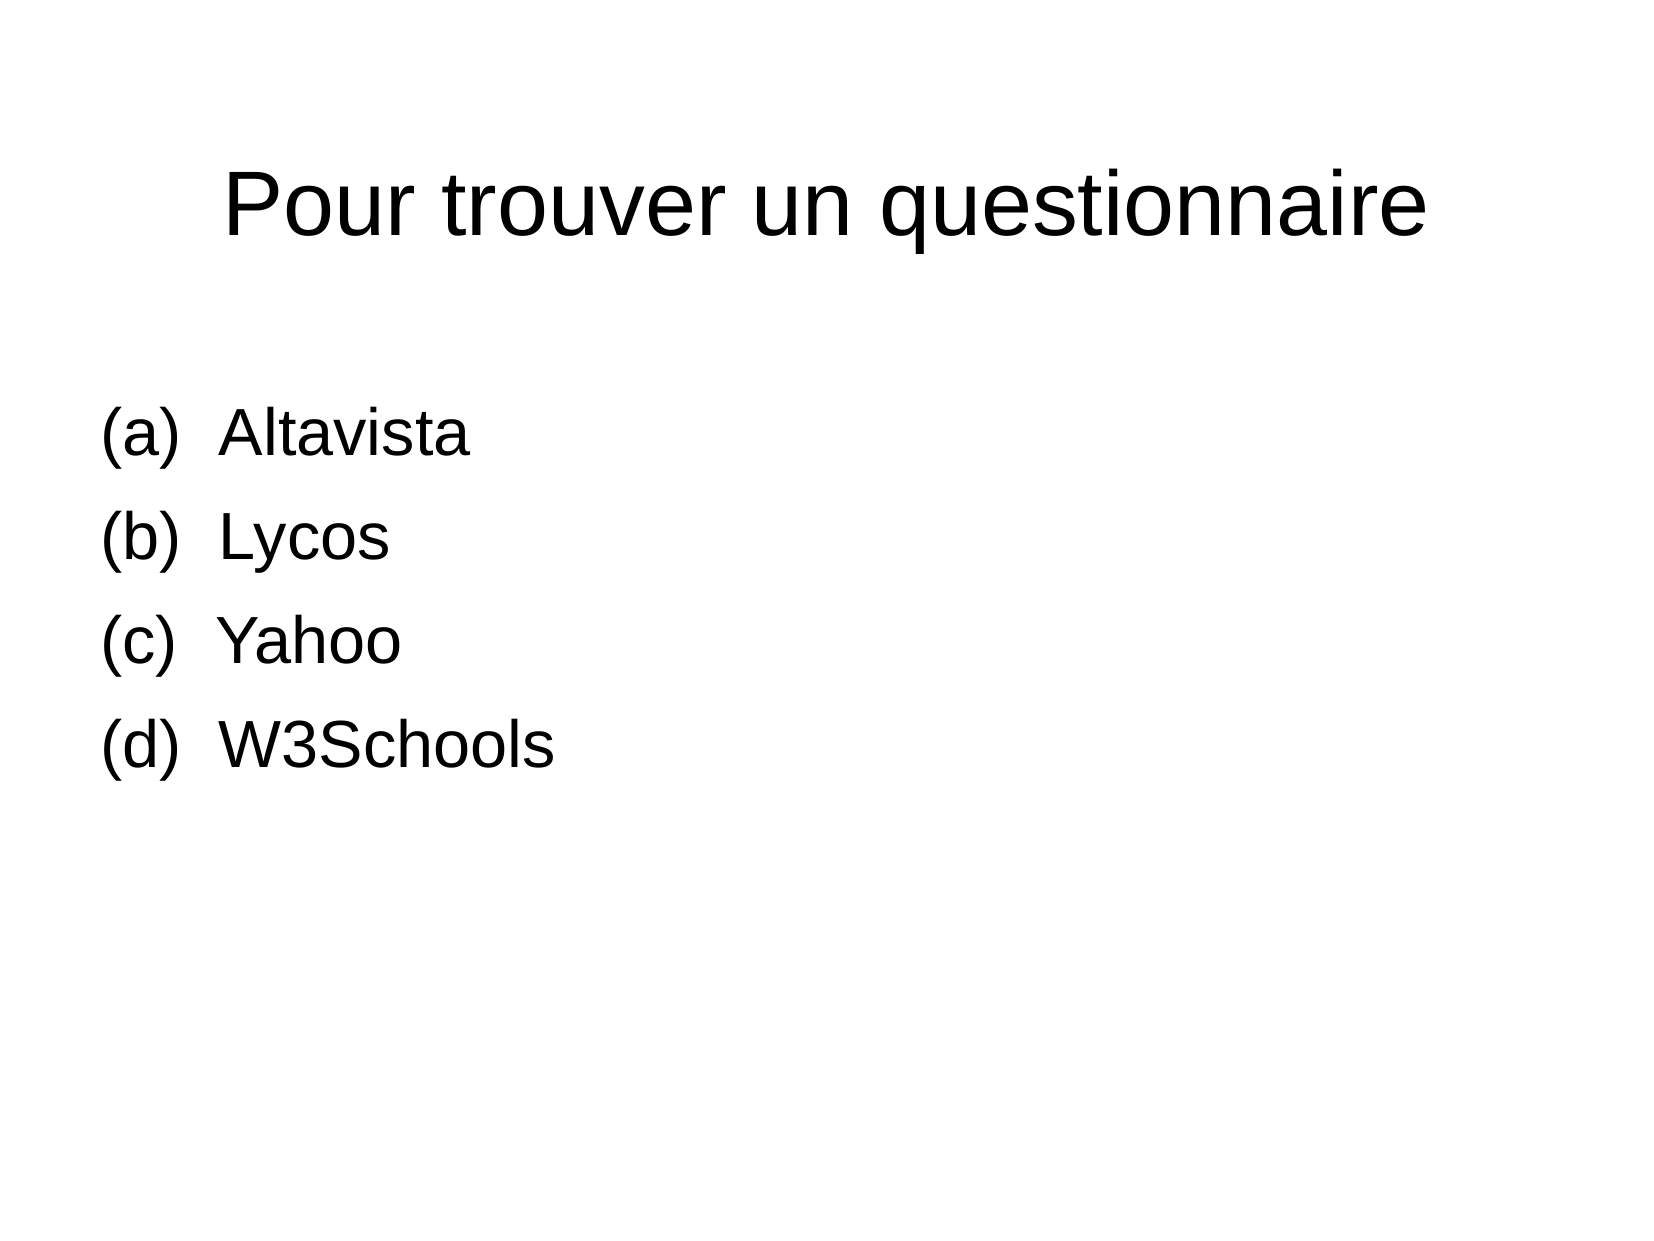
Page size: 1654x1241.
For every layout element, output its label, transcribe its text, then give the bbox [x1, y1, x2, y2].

title Pour trouver un questionnaire [82, 49, 1571, 257]
list Altavista Lycos Yahoo W3Schools [82, 290, 1571, 1109]
